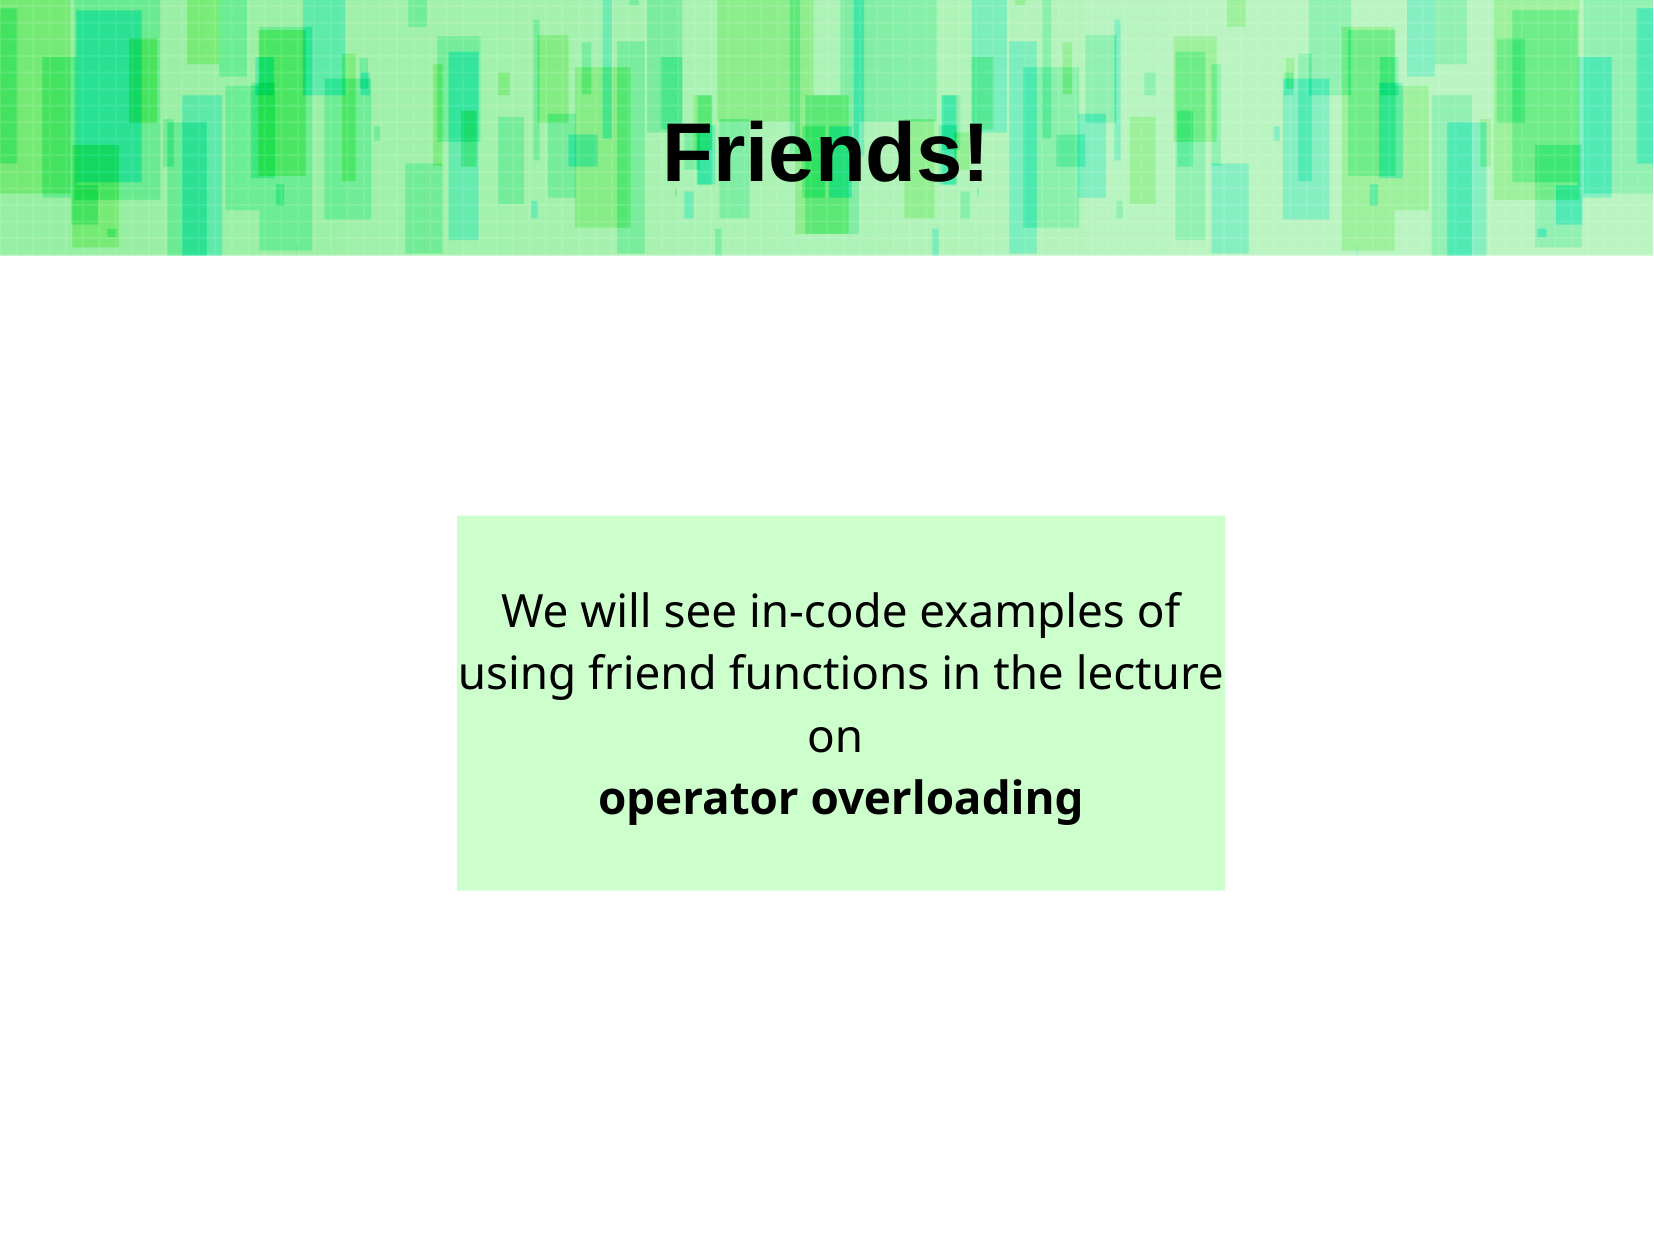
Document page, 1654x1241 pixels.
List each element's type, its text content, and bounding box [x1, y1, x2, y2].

title Friends! [82, 49, 1571, 257]
picture [0, 0, 1654, 1241]
text_box We will see in-code examples of using friend functions in the lecture on operator overloading [457, 515, 1225, 891]
